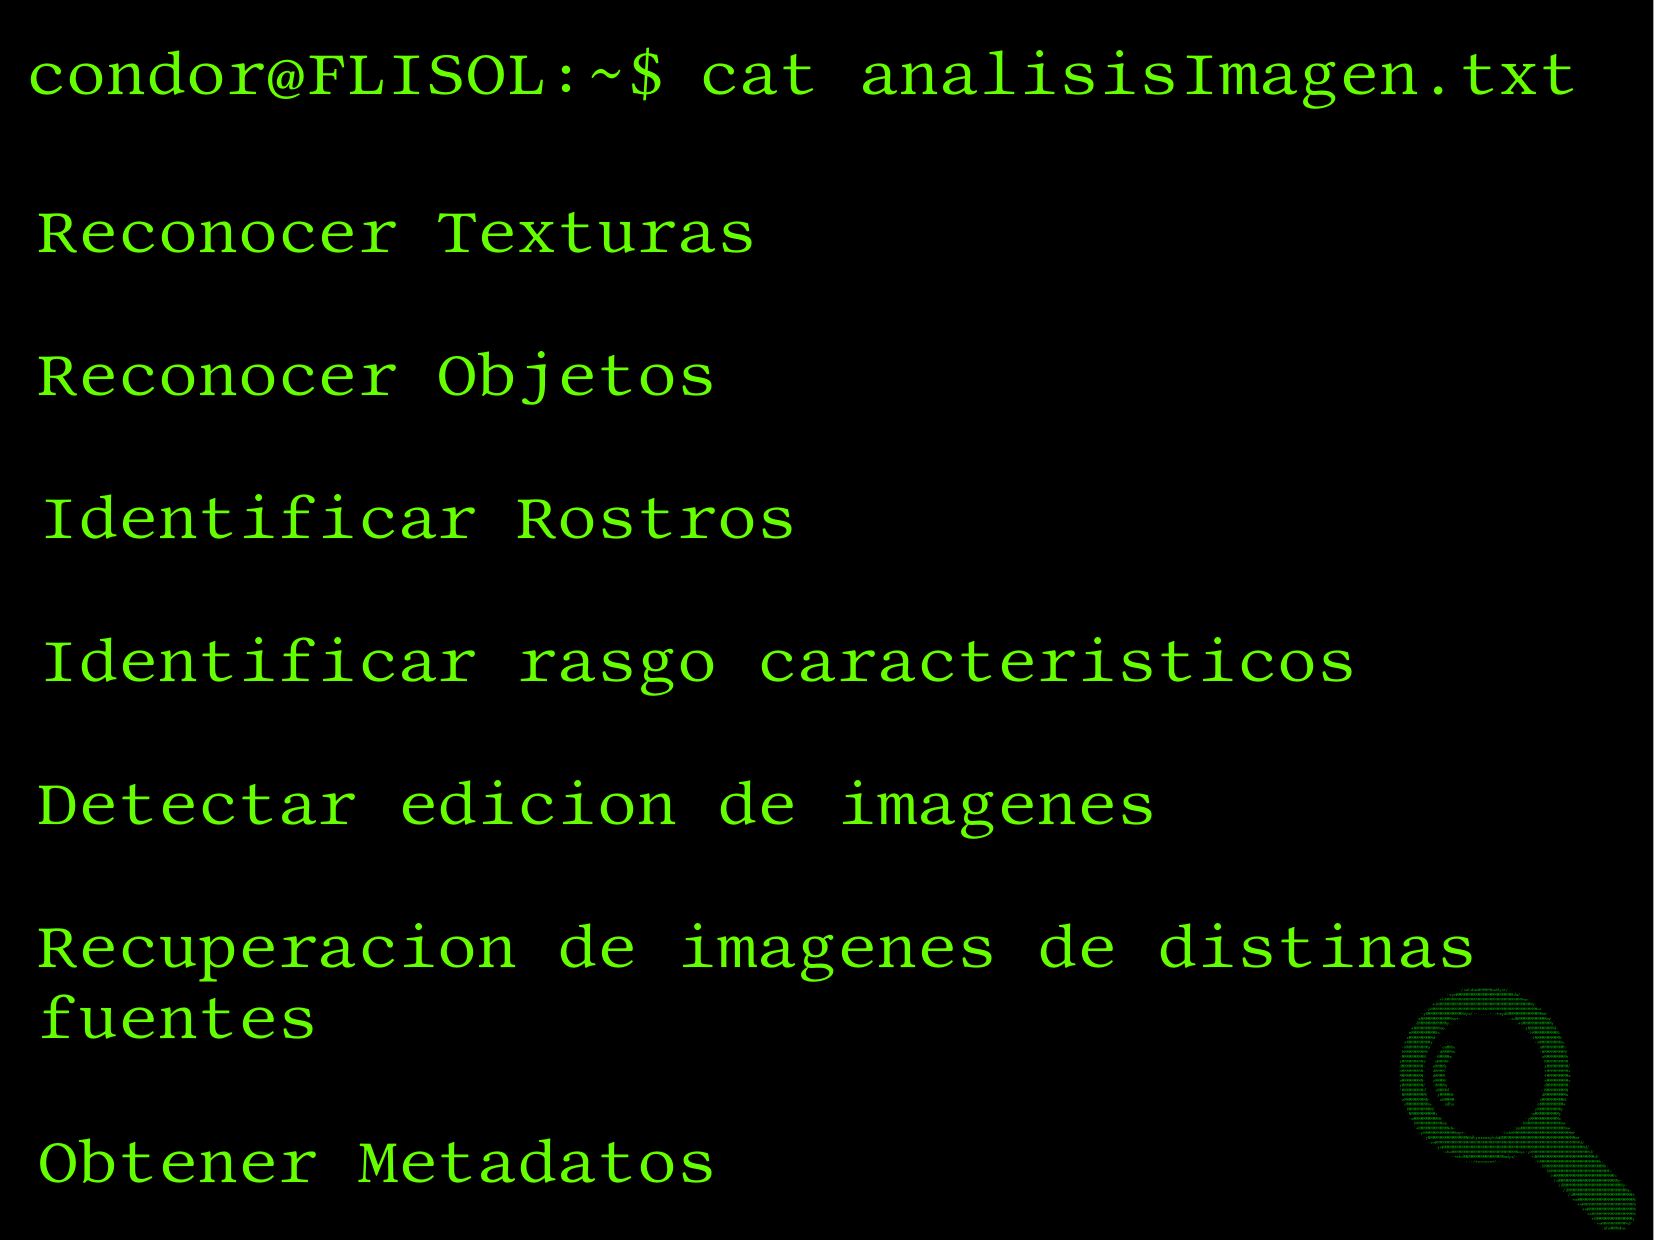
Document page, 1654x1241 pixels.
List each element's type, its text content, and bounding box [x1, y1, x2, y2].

text_box Reconocer Texturas Reconocer Objetos Identificar Rostros Identificar rasgo caracteristicos Detectar edicion de imagenes Recuperacion de imagenes de distinas fuentes Obtener Metadatos [23, 188, 1654, 1206]
text_box condor@FLISOL:~$ [11, 31, 1654, 189]
text_box cat analisisImagen.txt [685, 31, 1635, 118]
picture [1399, 986, 1636, 1232]
